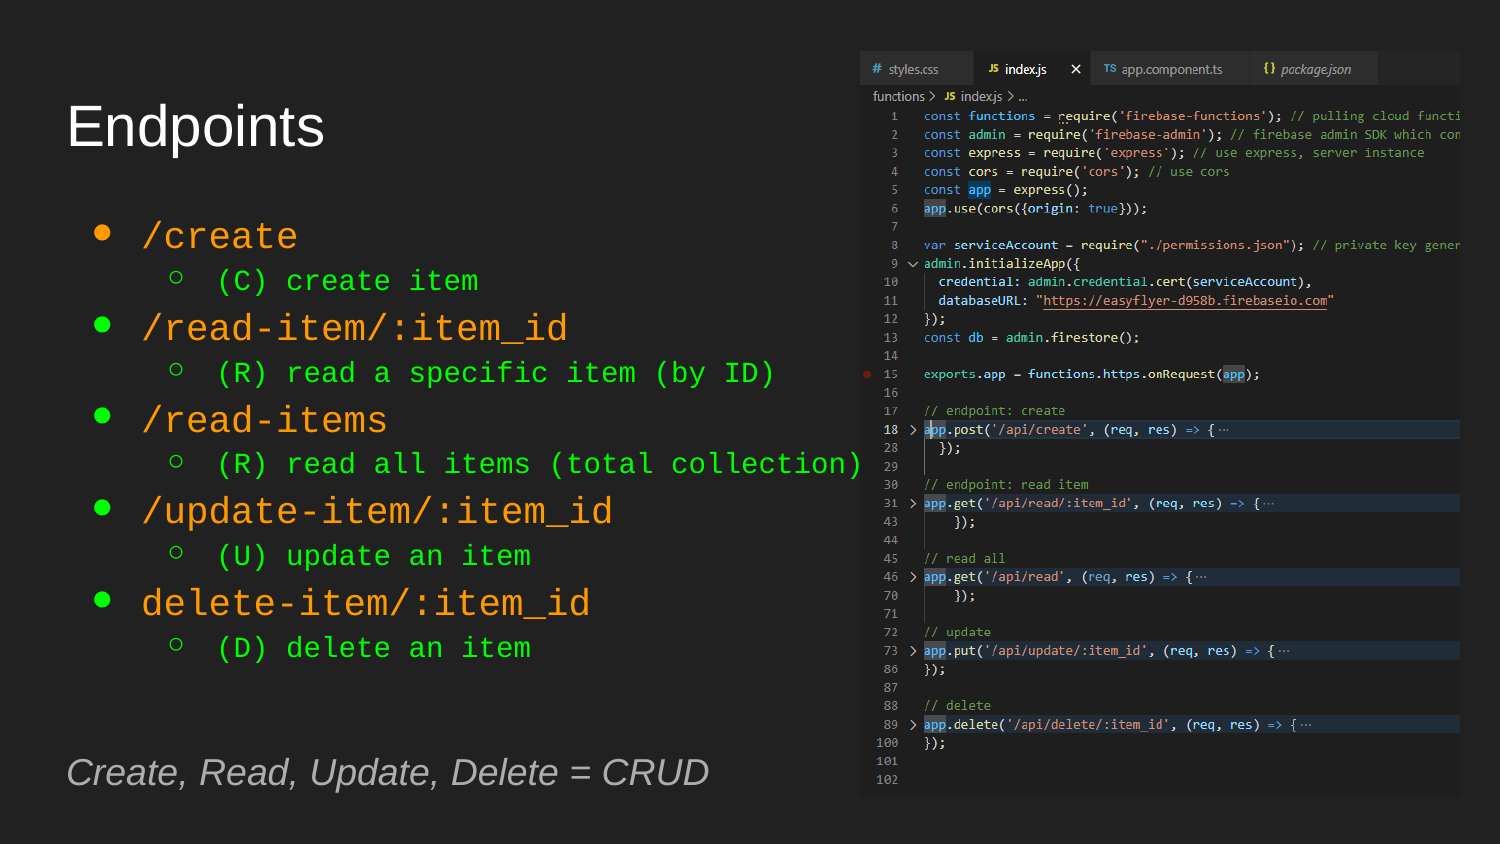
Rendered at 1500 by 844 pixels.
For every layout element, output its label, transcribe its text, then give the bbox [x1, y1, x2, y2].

list /create (C) create item /read-item/:item_id (R) read a specific item (by ID) /read-items (R) read all items (total collection) /update-item/:item_id (U) update an item delete-item/:item_id (D) delete an item Create, Read, Update, Delete = CRUD [51, 189, 860, 750]
picture [860, 51, 1460, 796]
title Endpoints [51, 72, 860, 167]
